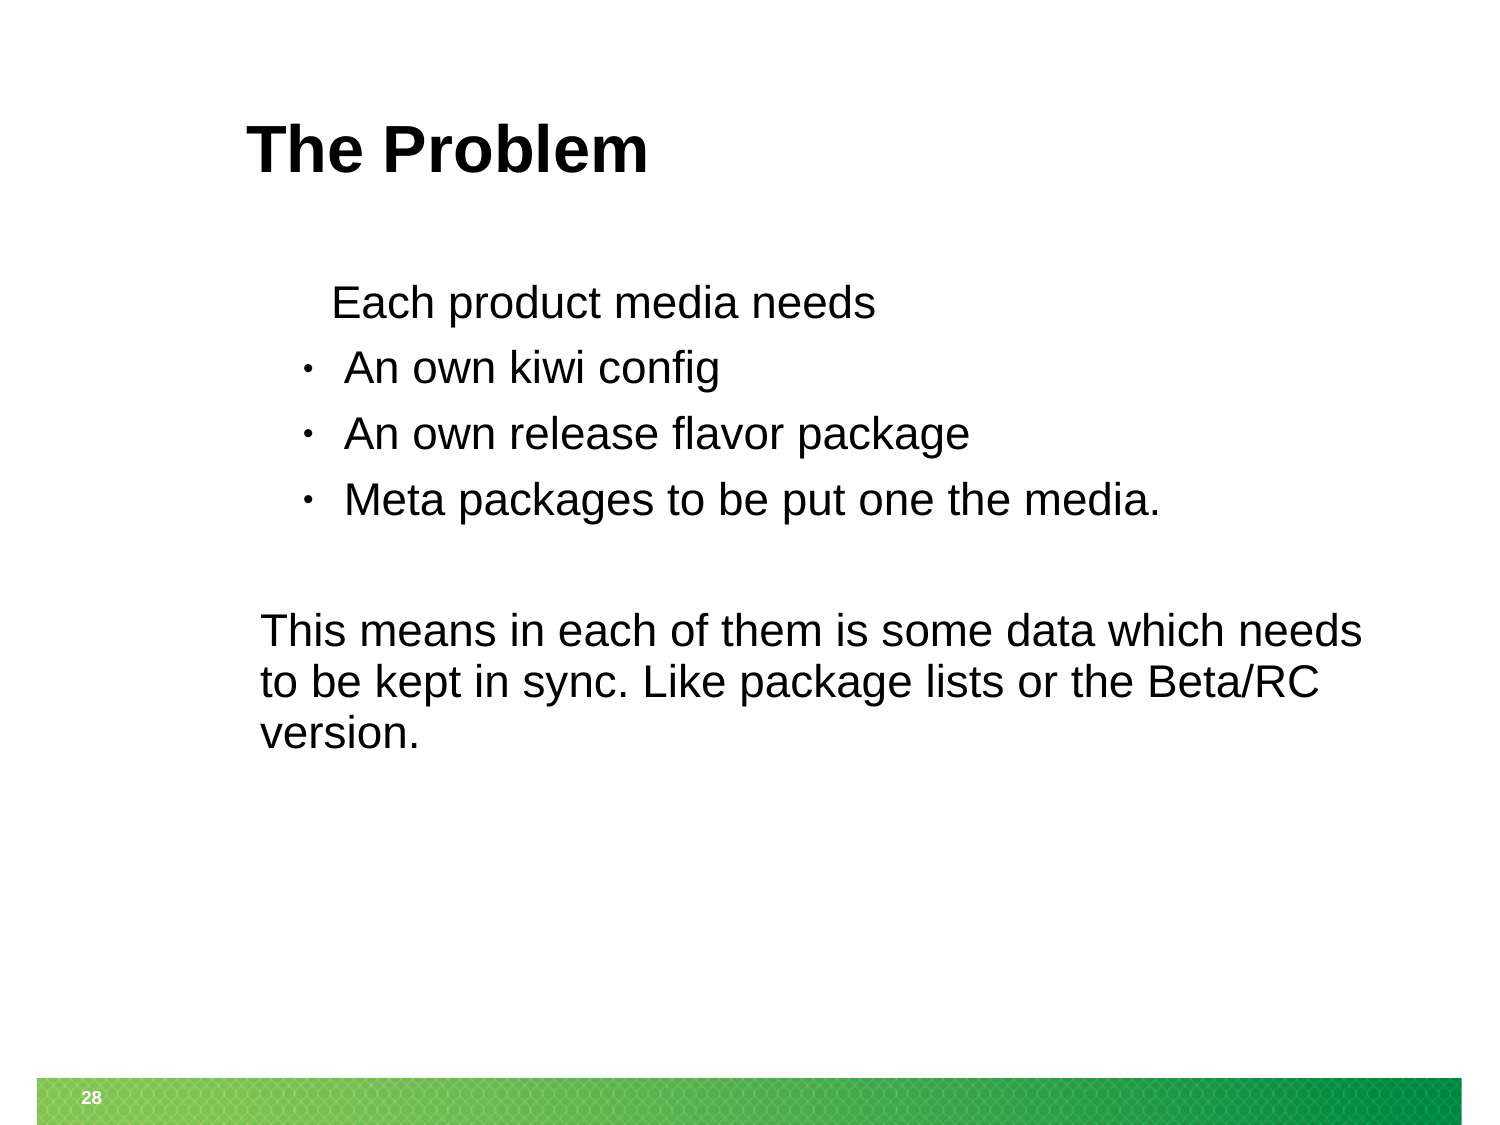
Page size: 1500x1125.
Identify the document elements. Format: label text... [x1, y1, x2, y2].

picture [36, 1078, 1462, 1125]
title The Problem [246, 60, 1409, 239]
list Each product media needs An own kiwi config An own release flavor package Meta packages to be put one the media. This means in each of them is some data which needs to be kept in sync. Like package lists or the Beta/RC version. [245, 269, 1409, 997]
